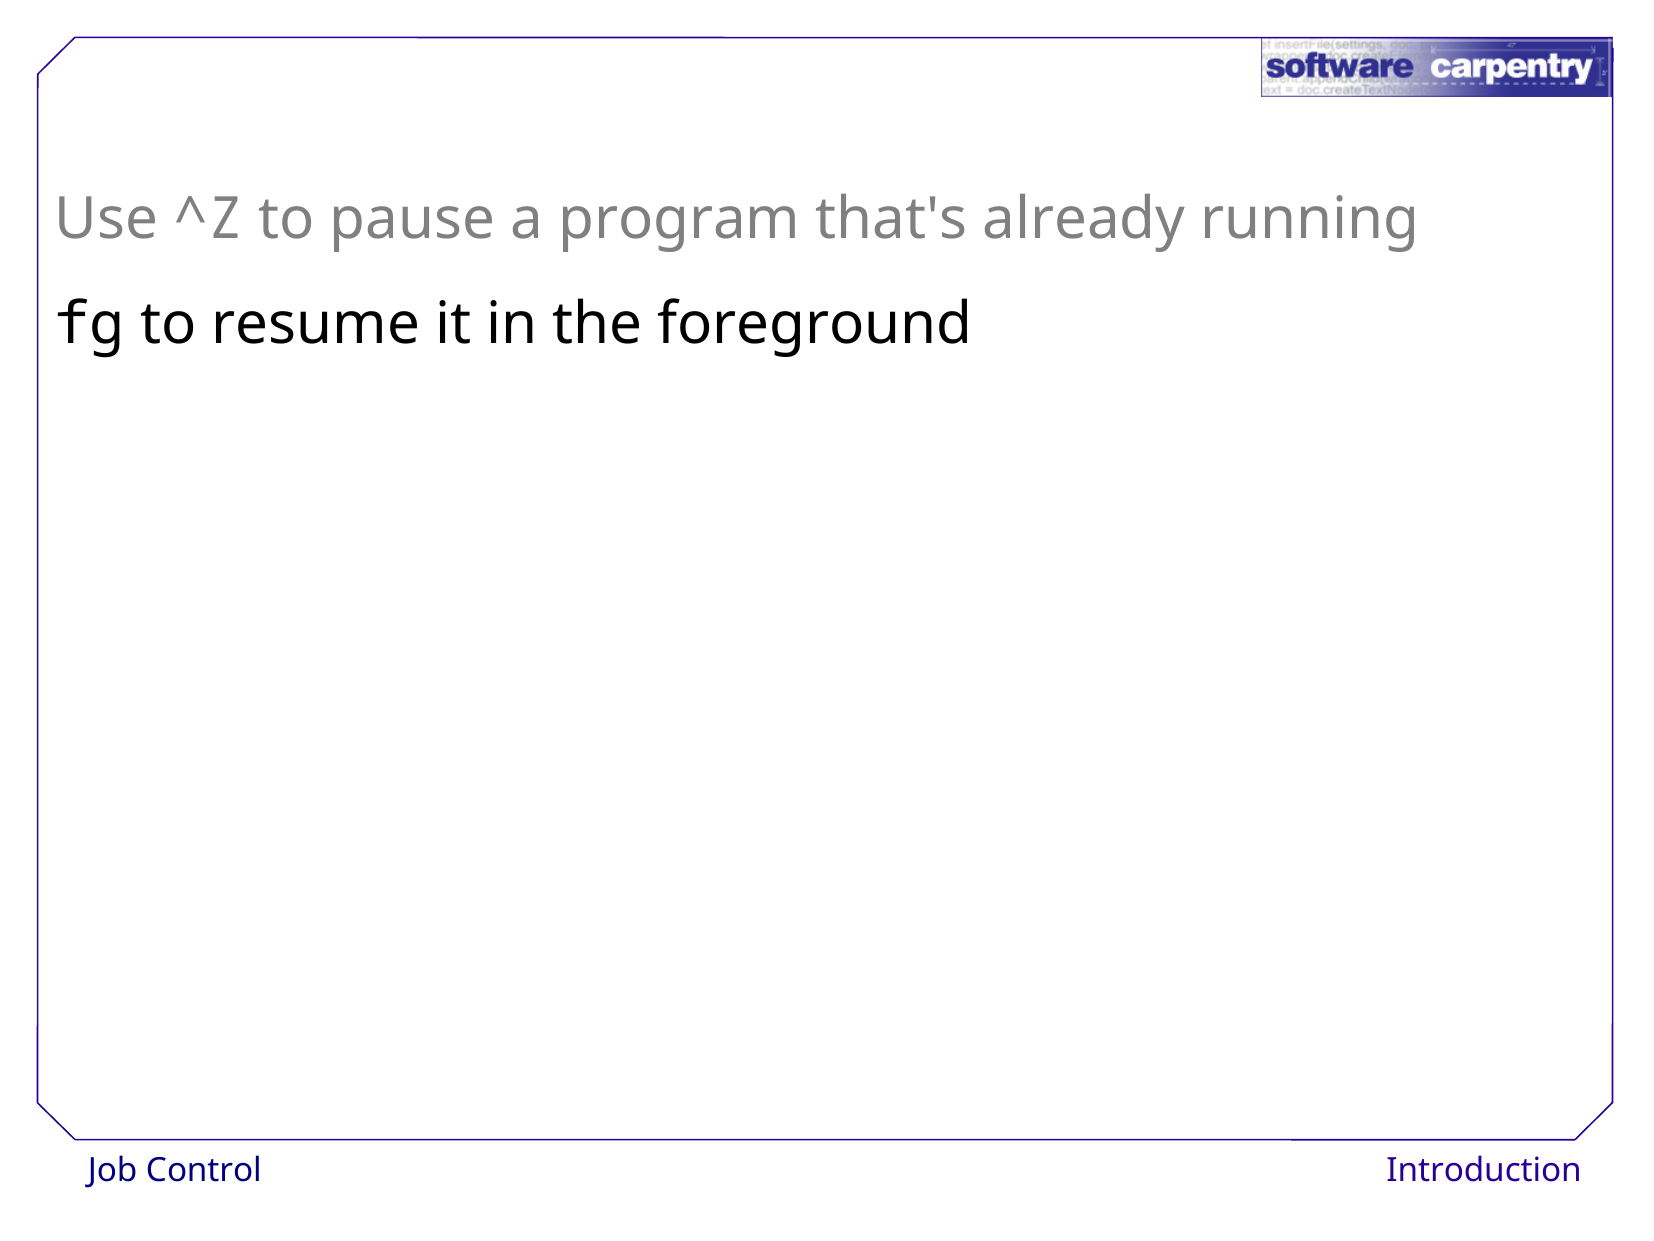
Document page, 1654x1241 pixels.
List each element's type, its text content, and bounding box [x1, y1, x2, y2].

text_box Use ^Z to pause a program that's already running fg to resume it in the foreground [40, 137, 1585, 364]
picture [1261, 39, 1613, 97]
